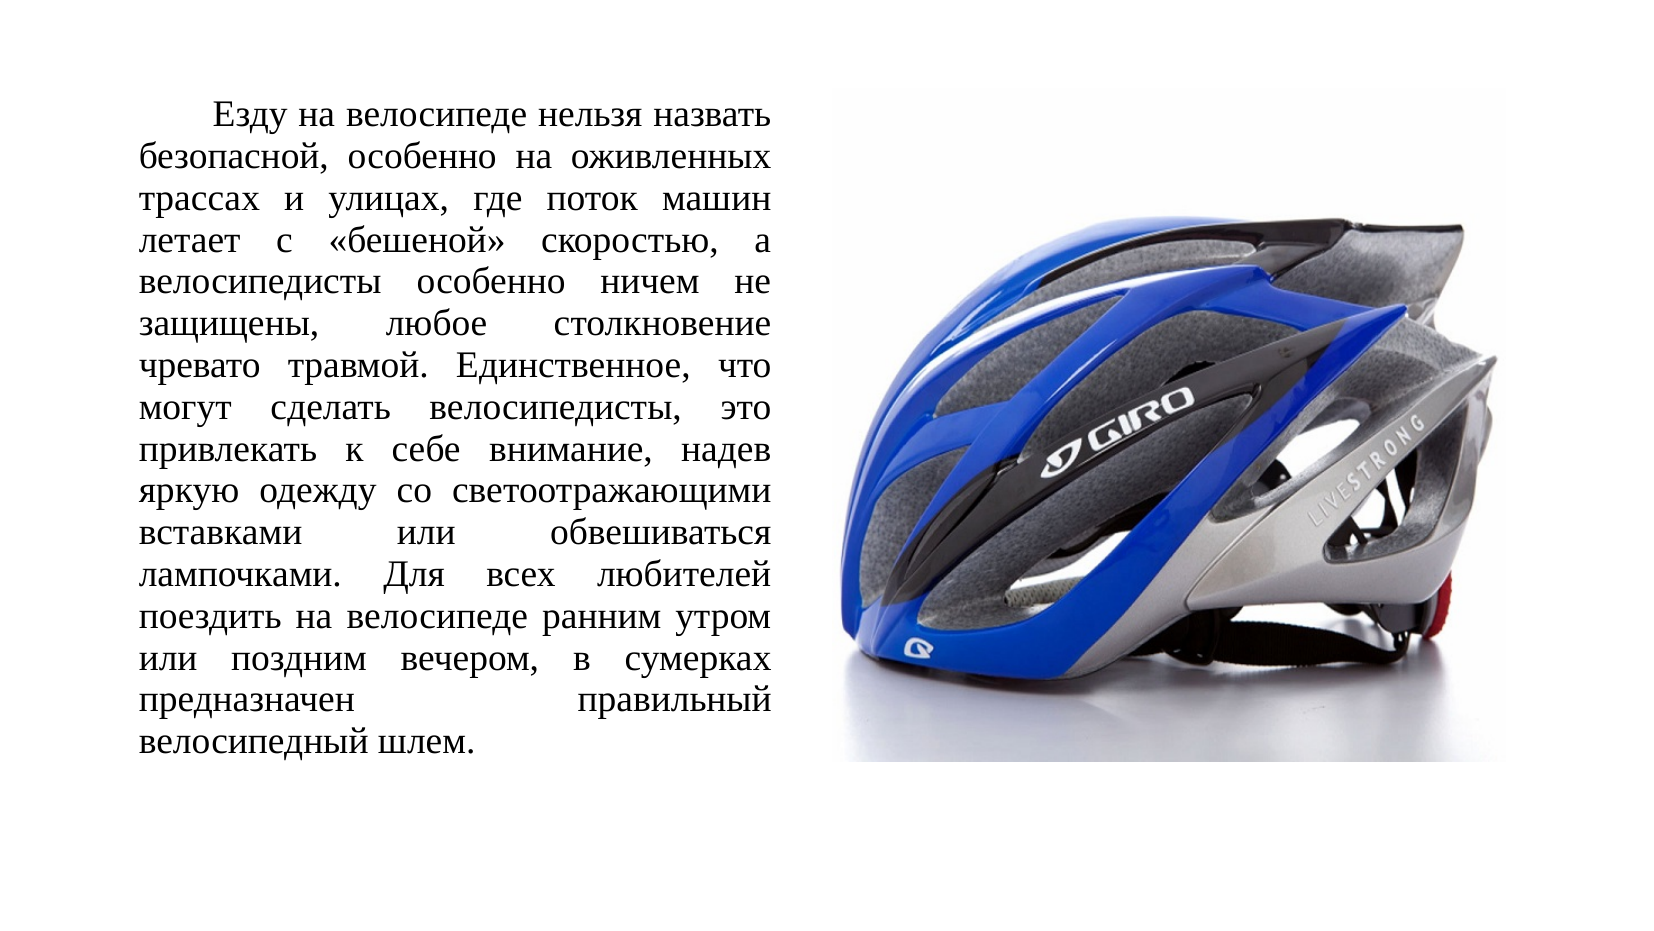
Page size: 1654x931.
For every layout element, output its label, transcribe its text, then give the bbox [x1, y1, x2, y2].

list Езду на велосипеде нельзя назвать безопасной, особенно на оживленных трассах и улицах, где поток машин летает с «бешеной» скоростью, а велосипедисты особенно ничем не защищены, любое столкновение чревато травмой. Единственное, что могут сделать велосипедисты, это привлекать к себе внимание, надев яркую одежду со светоотражающими вставками или обвешиваться лампочками. Для всех любителей поездить на велосипеде ранним утром или поздним вечером, в сумерках предназначен правильный велосипедный шлем. [82, 88, 773, 786]
picture [832, 88, 1506, 762]
